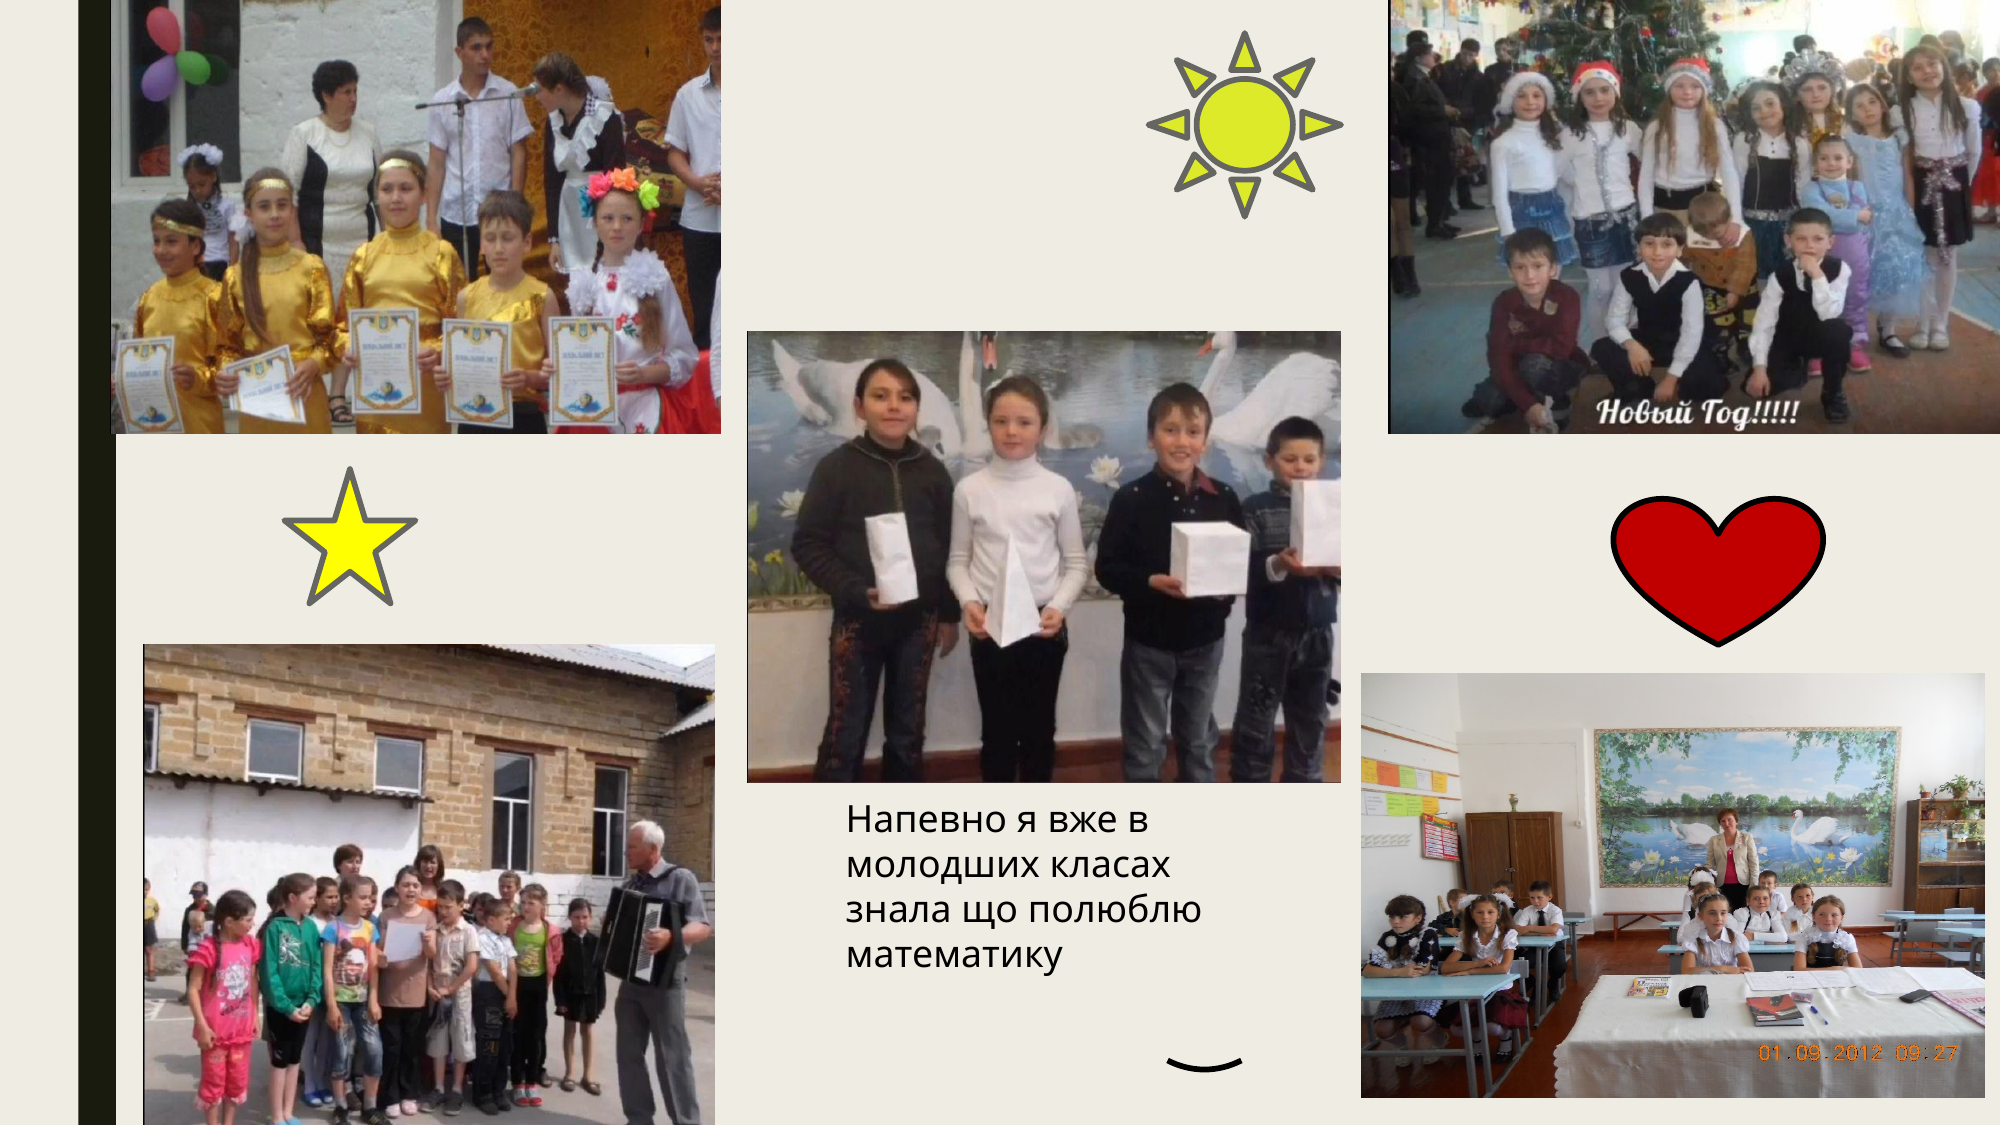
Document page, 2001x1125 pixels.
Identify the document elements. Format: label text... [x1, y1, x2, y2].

text_box [1275, 59, 1313, 96]
text_box [1196, 78, 1293, 171]
text_box Напевно я вже в молодших класах знала що полюблю математику [830, 787, 1245, 984]
picture [110, 0, 721, 434]
text_box [284, 469, 416, 604]
text_box [1230, 179, 1259, 217]
picture [1361, 673, 1985, 1098]
text_box [1275, 154, 1313, 190]
text_box [1230, 33, 1259, 71]
text_box [1148, 111, 1188, 139]
picture [747, 331, 1341, 783]
text_box [1176, 154, 1214, 190]
picture [143, 644, 715, 1125]
picture [1388, 0, 2000, 434]
text_box [1176, 59, 1214, 96]
text_box [1302, 111, 1342, 139]
text_box [1613, 498, 1824, 645]
